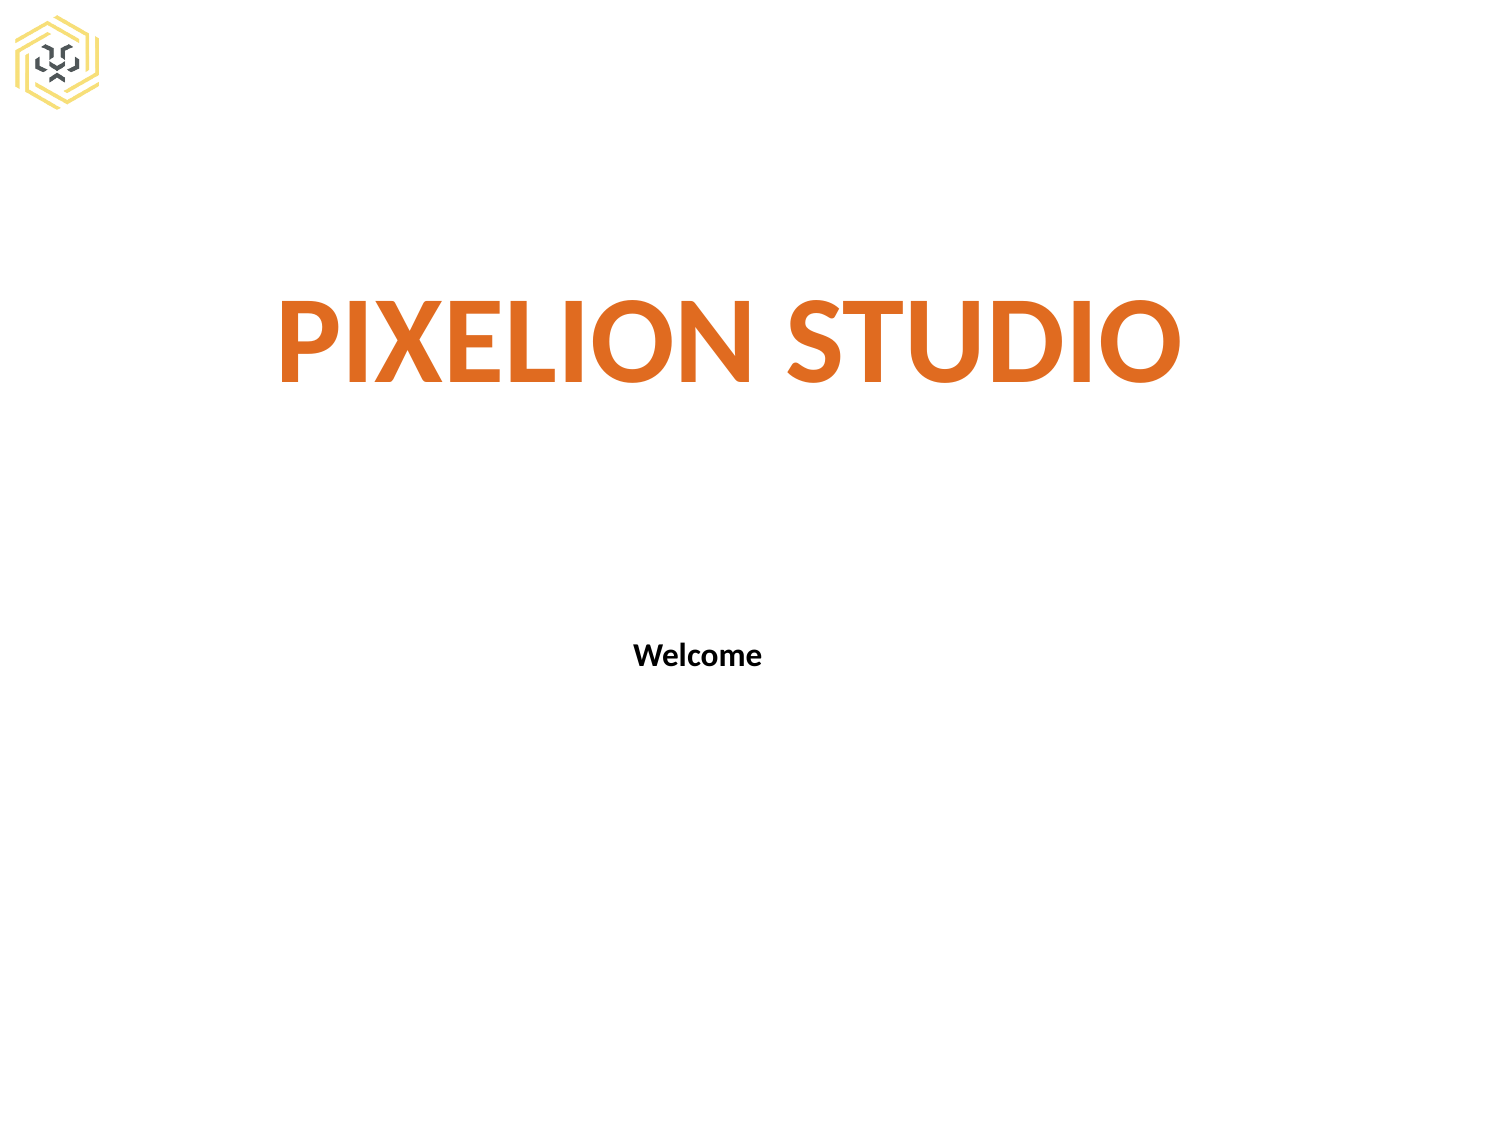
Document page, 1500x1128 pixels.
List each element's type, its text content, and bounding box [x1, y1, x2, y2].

picture [15, 15, 99, 110]
text_box PIXELION STUDIO [187, 281, 1282, 438]
text_box Welcome [156, 624, 1251, 704]
